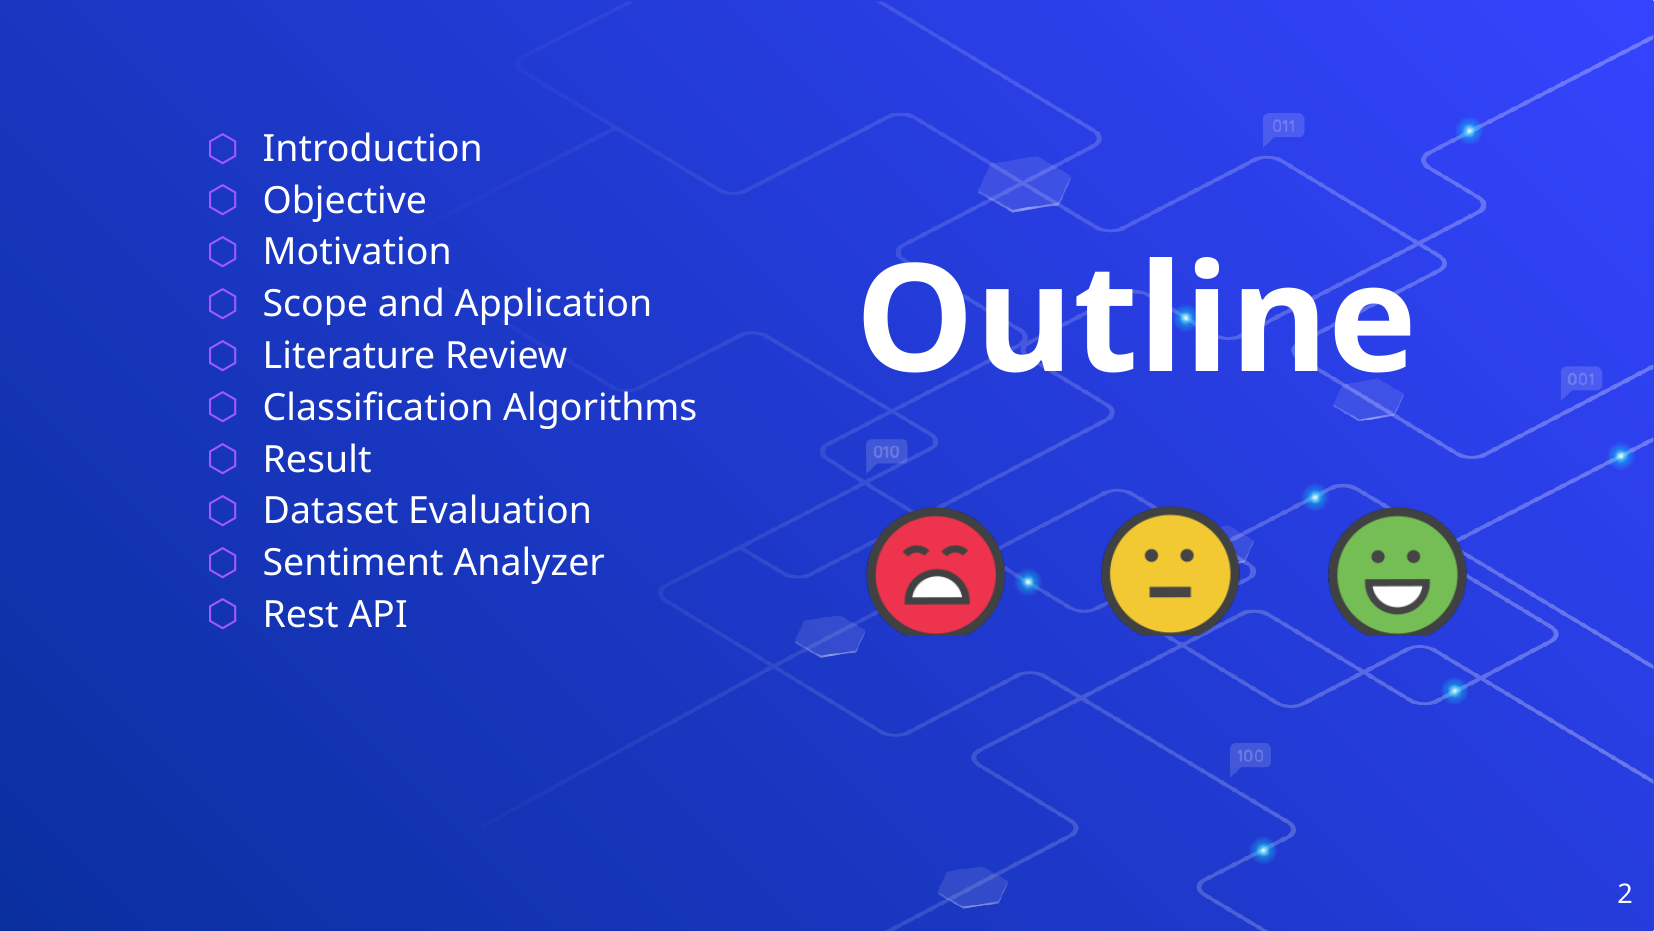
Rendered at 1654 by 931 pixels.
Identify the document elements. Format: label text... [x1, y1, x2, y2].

title Outline [1243, 233, 1510, 347]
picture [0, 0, 1654, 931]
list Introduction Objective Motivation Scope and Application Literature Review Classification Algorithms Result Dataset Evaluation Sentiment Analyzer Rest API [187, 117, 1243, 636]
slide_number <number> [1533, 858, 1633, 931]
